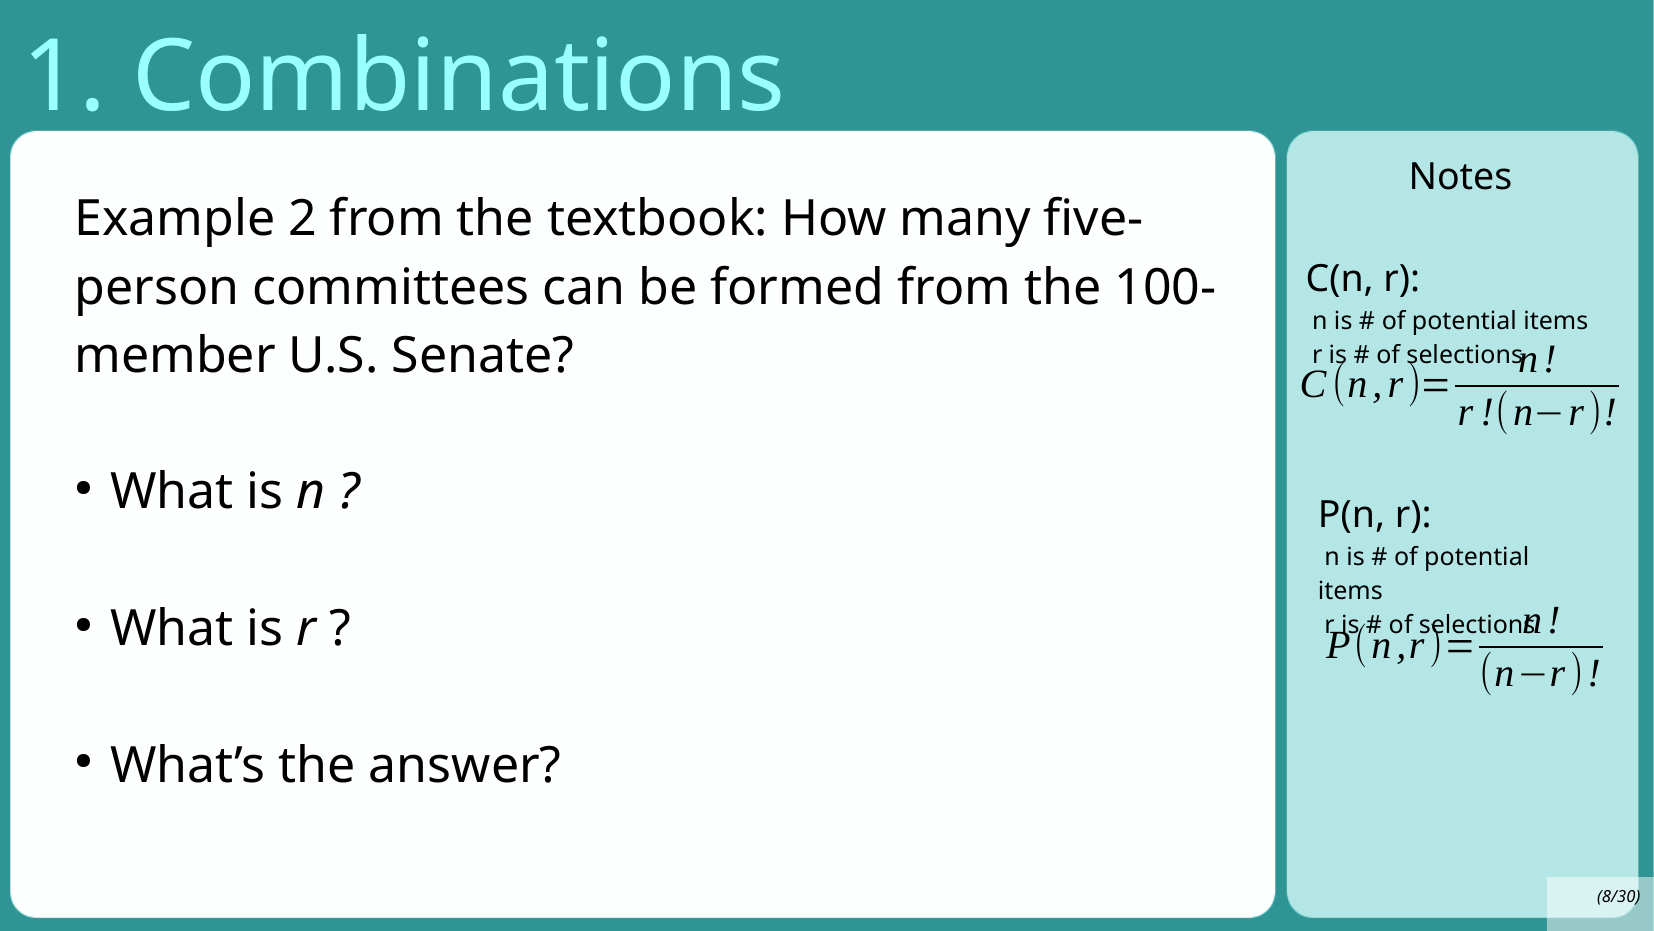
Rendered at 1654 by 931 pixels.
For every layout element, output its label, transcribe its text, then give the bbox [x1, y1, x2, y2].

text_box (<number>/30) [1546, 877, 1654, 931]
text_box Example 2 from the textbook: How many five-person committees can be formed from the 100-member U.S. Senate? What is n ? What is r ? What’s the answer? [74, 182, 1244, 743]
text_box Notes C(n, r): n is # of potential items r is # of selections [1290, 141, 1631, 337]
picture [0, 0, 1654, 931]
text_box P(n, r): n is # of potential items r is # of selections [1303, 480, 1607, 593]
chart [1289, 337, 1632, 437]
chart [1313, 598, 1614, 698]
title 1. Combinations [22, 13, 1511, 130]
